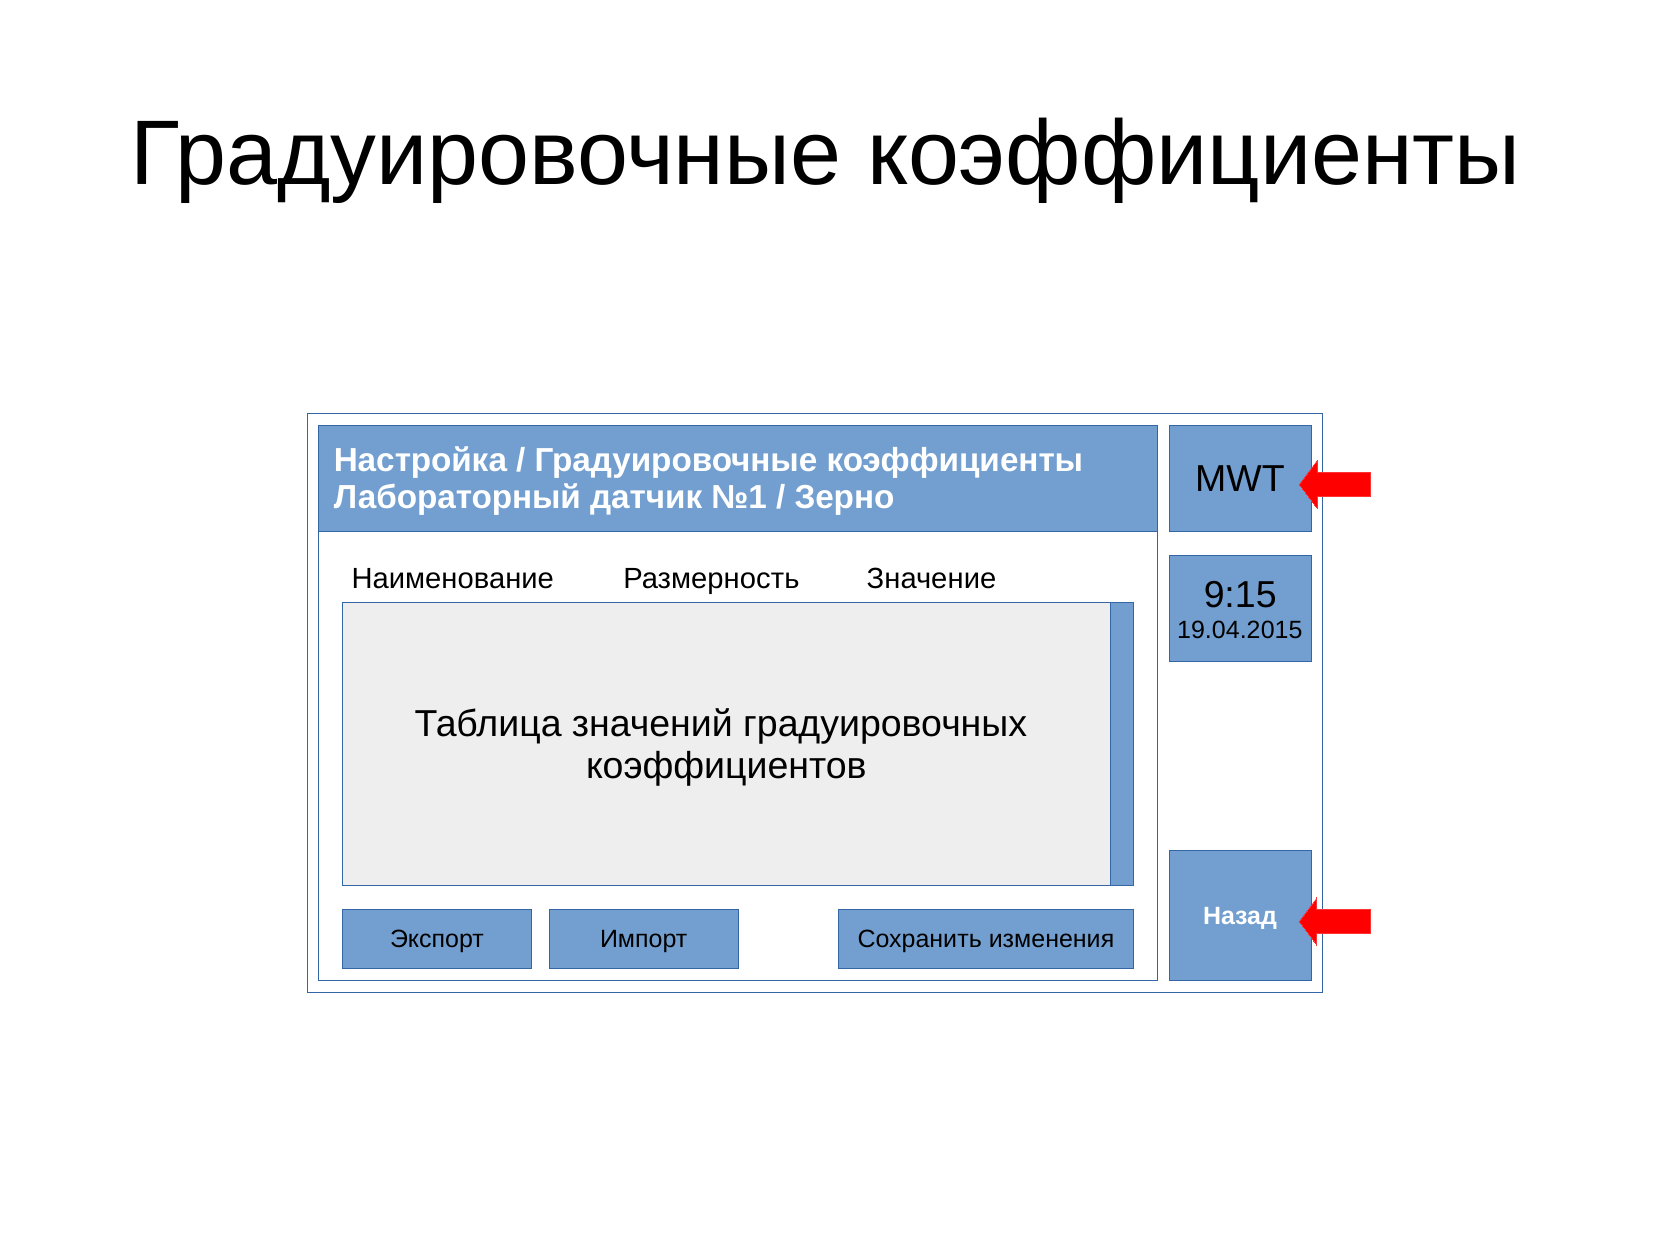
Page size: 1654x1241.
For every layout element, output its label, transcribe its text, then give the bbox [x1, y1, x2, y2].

text_box Таблица значений градуировочных коэффициентов [342, 602, 1111, 886]
text_box Назад [1169, 850, 1312, 981]
text_box Размерность [608, 555, 815, 602]
text_box 9:15 19.04.2015 [1169, 555, 1312, 662]
title Градуировочные коэффициенты [82, 49, 1571, 257]
text_box Значение [851, 555, 1012, 602]
text_box Настройка / Градуировочные коэффициенты Лабораторный датчик №1 / Зерно [318, 425, 1158, 532]
text_box Экспорт [342, 909, 532, 969]
text_box [307, 413, 1371, 993]
text_box MWT [1169, 425, 1312, 532]
text_box Наименование [336, 555, 570, 603]
text_box Сохранить изменения [838, 909, 1134, 969]
text_box Импорт [549, 909, 739, 969]
